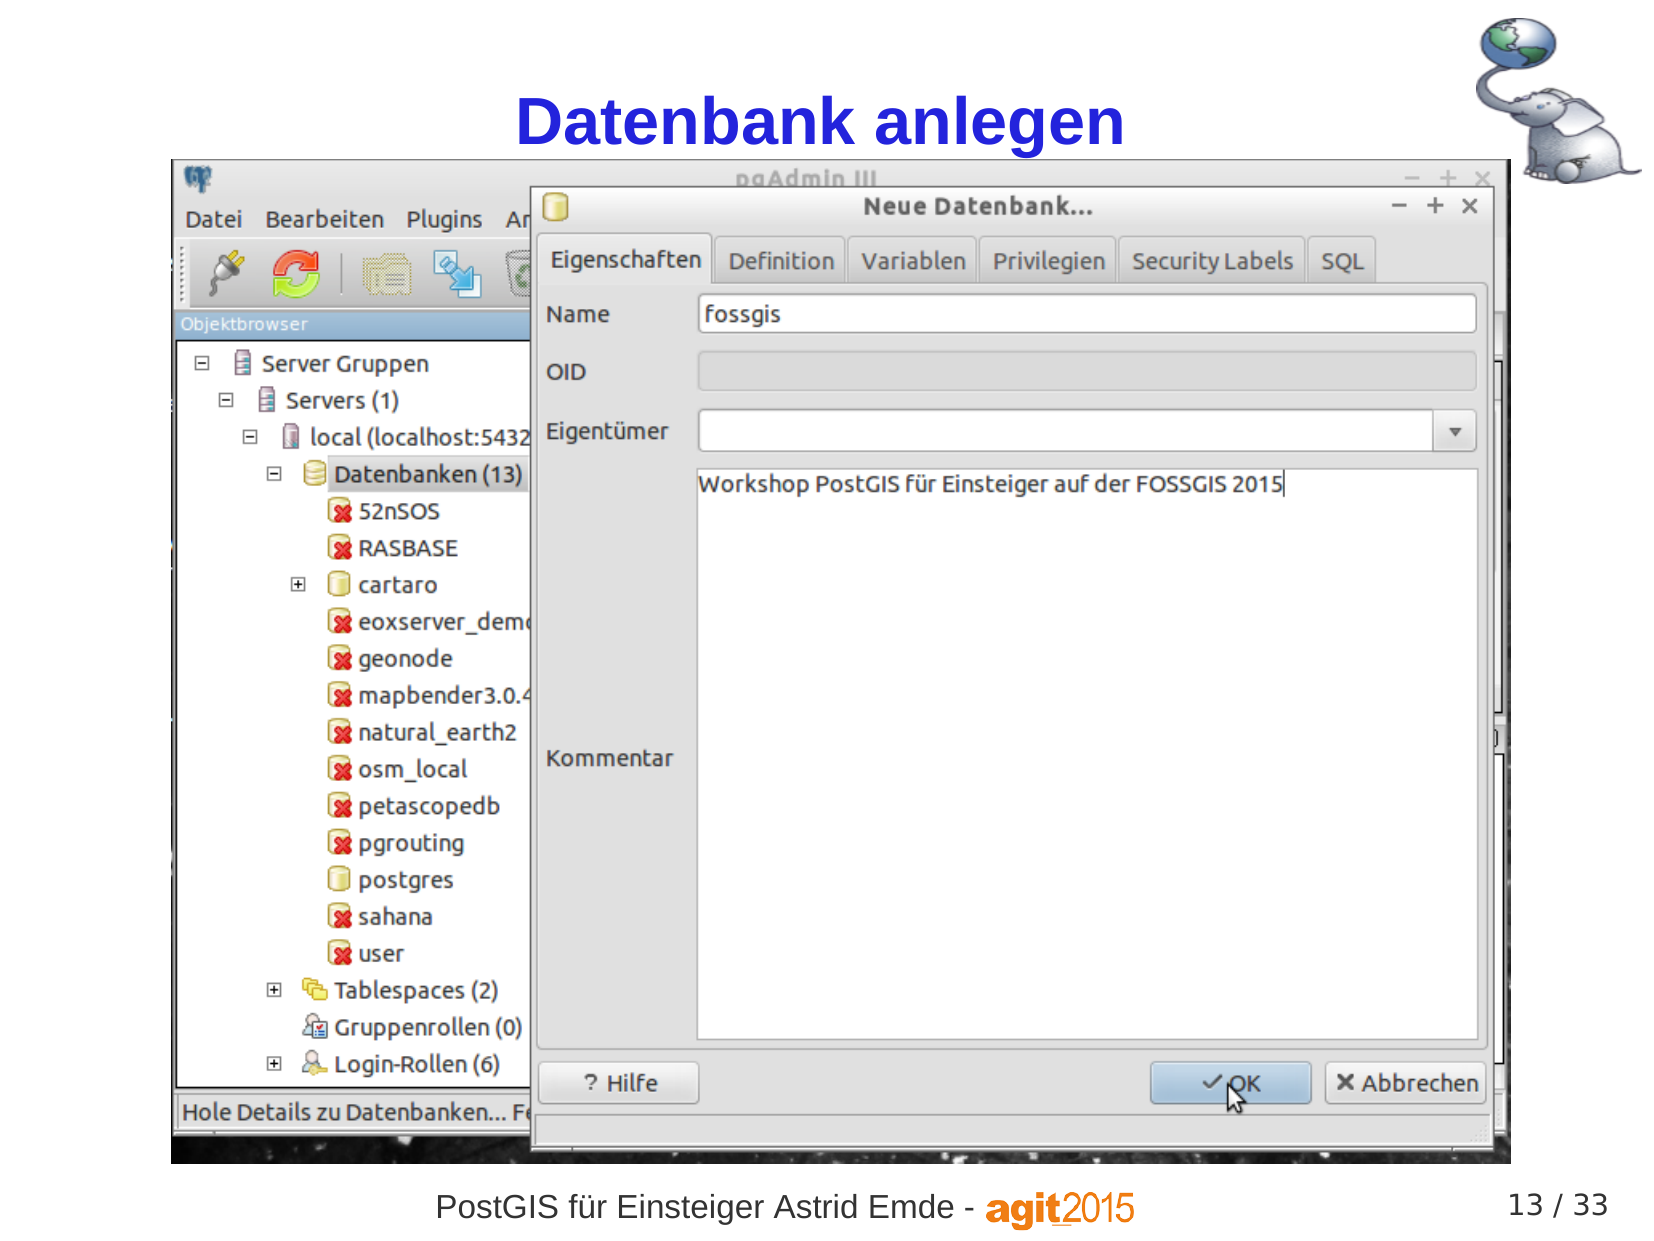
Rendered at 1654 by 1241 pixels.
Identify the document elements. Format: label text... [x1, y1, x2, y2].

picture [171, 159, 1511, 1164]
picture [986, 1192, 1134, 1231]
title Datenbank anlegen [76, 47, 1565, 195]
picture [1476, 18, 1642, 184]
